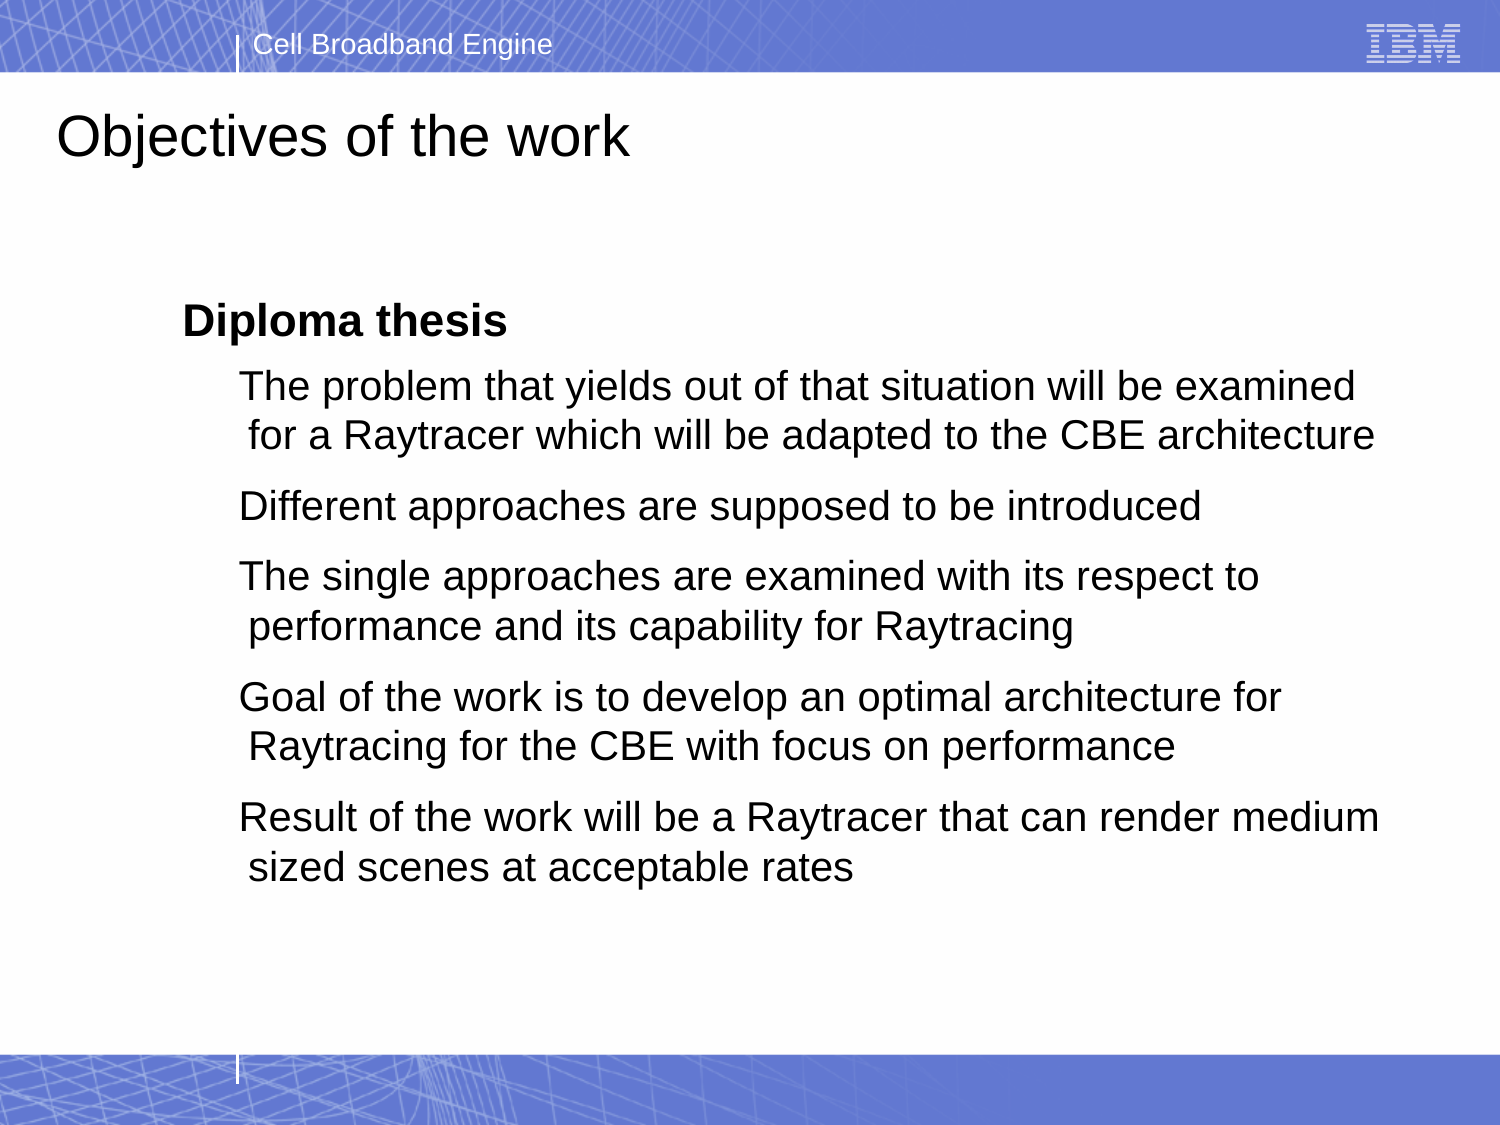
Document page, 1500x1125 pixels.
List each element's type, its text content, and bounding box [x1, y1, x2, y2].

title Objectives of the work [56, 97, 1410, 179]
picture [1366, 24, 1462, 63]
list Diploma thesis The problem that yields out of that situation will be examined for a Raytracer which will be adapted to the CBE architecture Different approaches are supposed to be introduced The single approaches are examined with its respect to performance and its capability for Raytracing Goal of the work is to develop an optimal architecture for Raytracing for the CBE with focus on performance Result of the work will be a Raytracer that can render medium sized scenes at acceptable rates [182, 291, 1389, 950]
